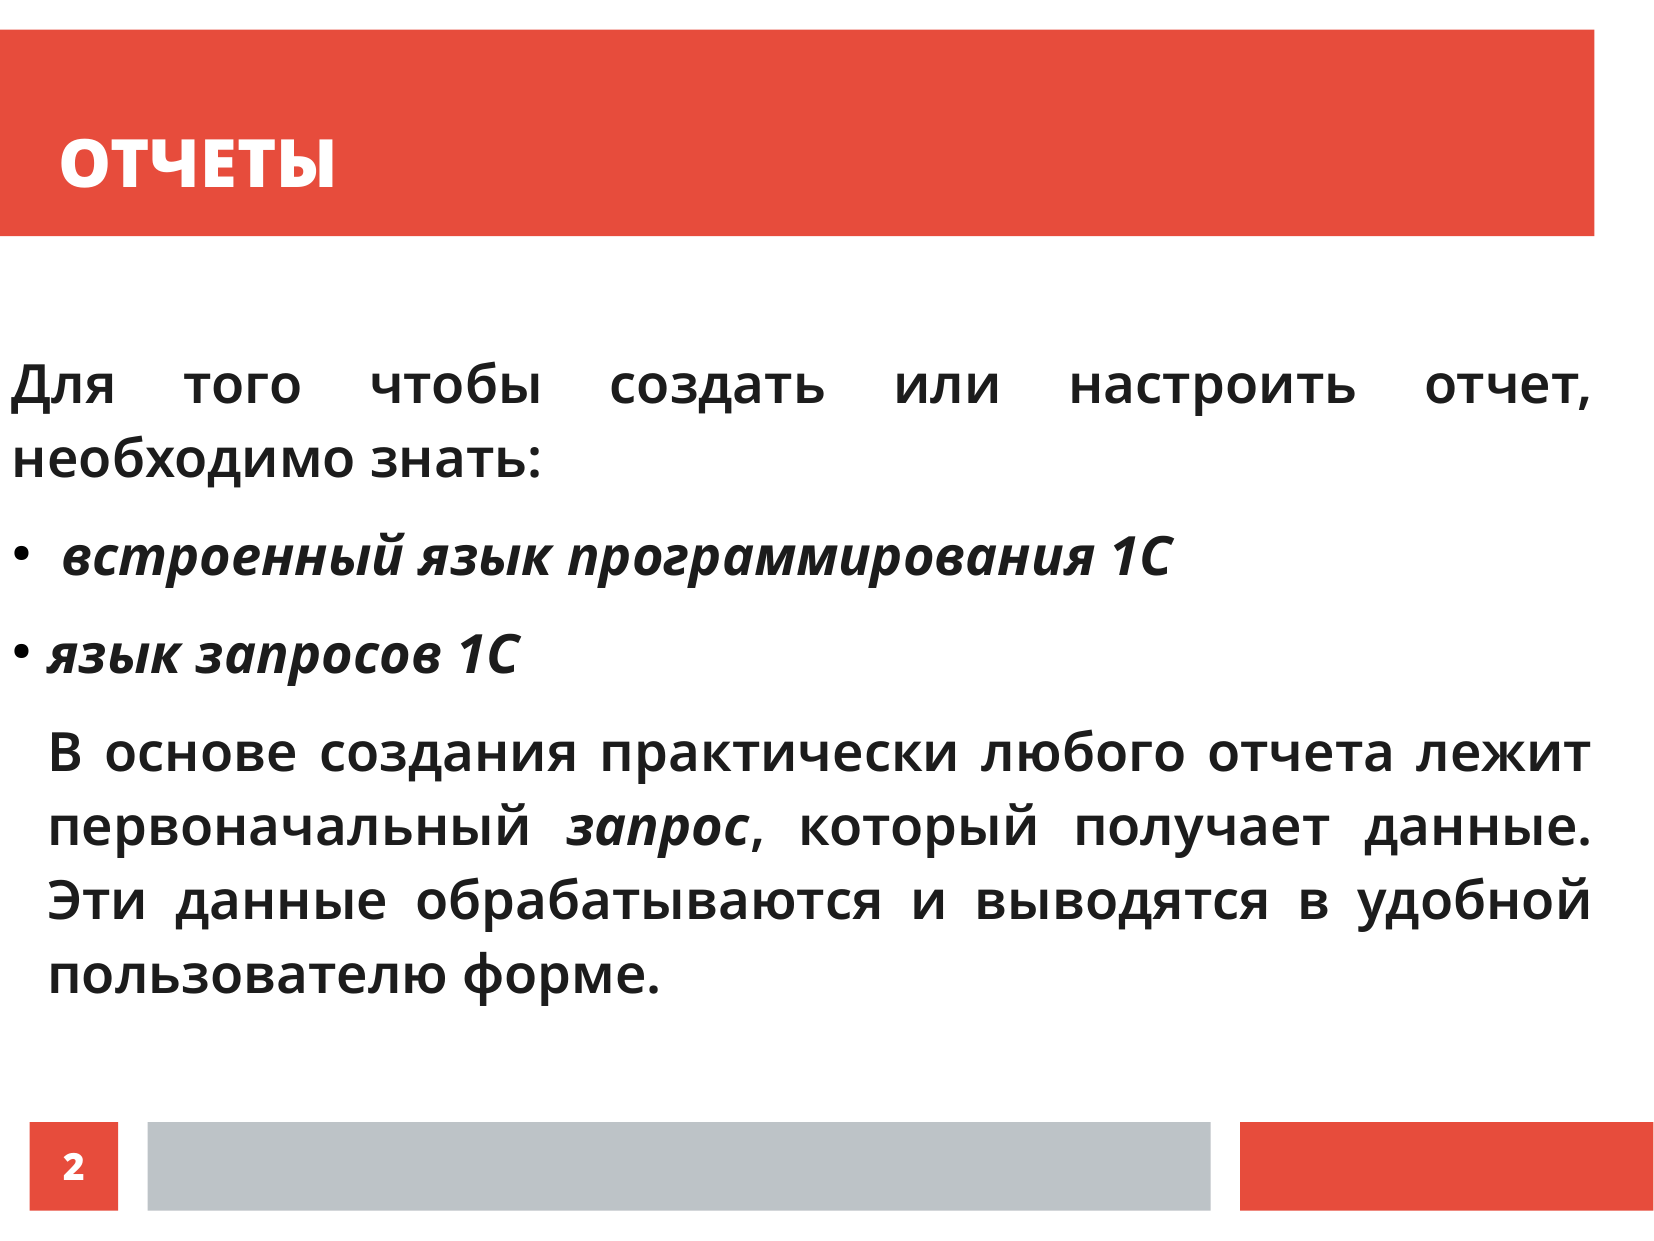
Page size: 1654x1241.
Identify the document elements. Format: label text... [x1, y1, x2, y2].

list Для того чтобы создать или настроить отчет, необходимо знать: встроенный язык программирования 1С язык запросов 1С В основе создания практически любого отчета лежит первоначальный запрос, который получает данные. Эти данные обрабатываются и выводятся в удобной пользователю форме. [11, 248, 1595, 1111]
title ОТЧЕТЫ [59, 59, 1595, 207]
